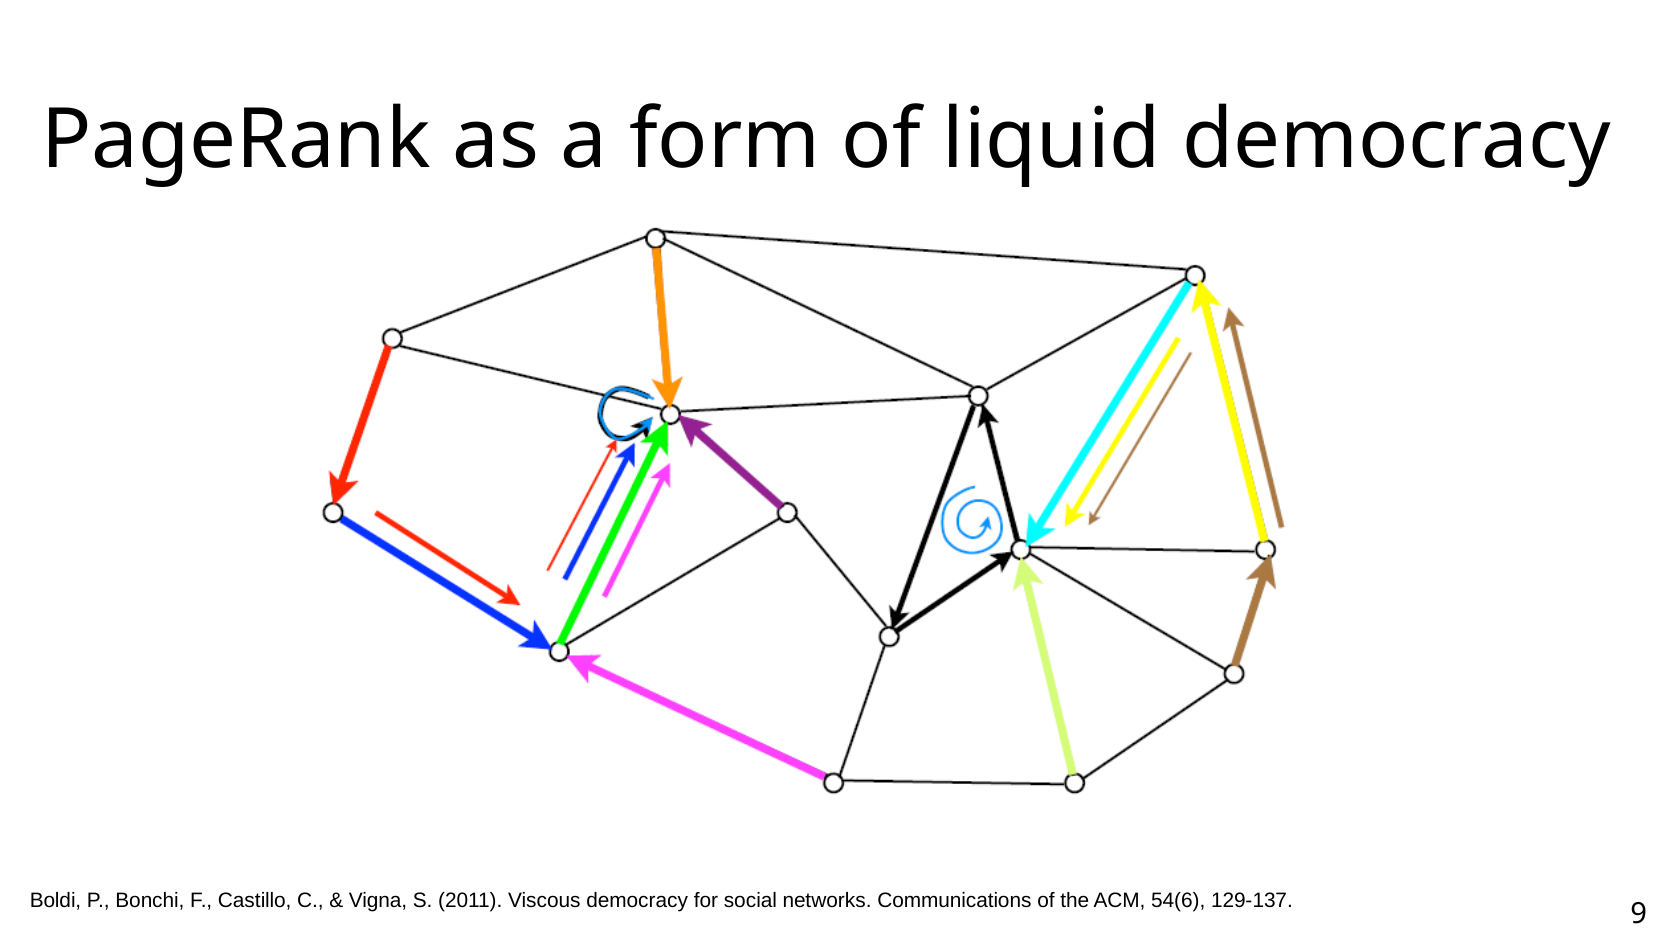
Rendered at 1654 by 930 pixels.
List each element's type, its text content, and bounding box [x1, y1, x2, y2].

text_box Boldi, P., Bonchi, F., Castillo, C., & Vigna, S. (2011). Viscous democracy for social networks. Communications of the ACM, 54(6), 129-137. [15, 880, 1308, 919]
picture [289, 257, 1366, 826]
title PageRank as a form of liquid democracy [0, 15, 1653, 257]
